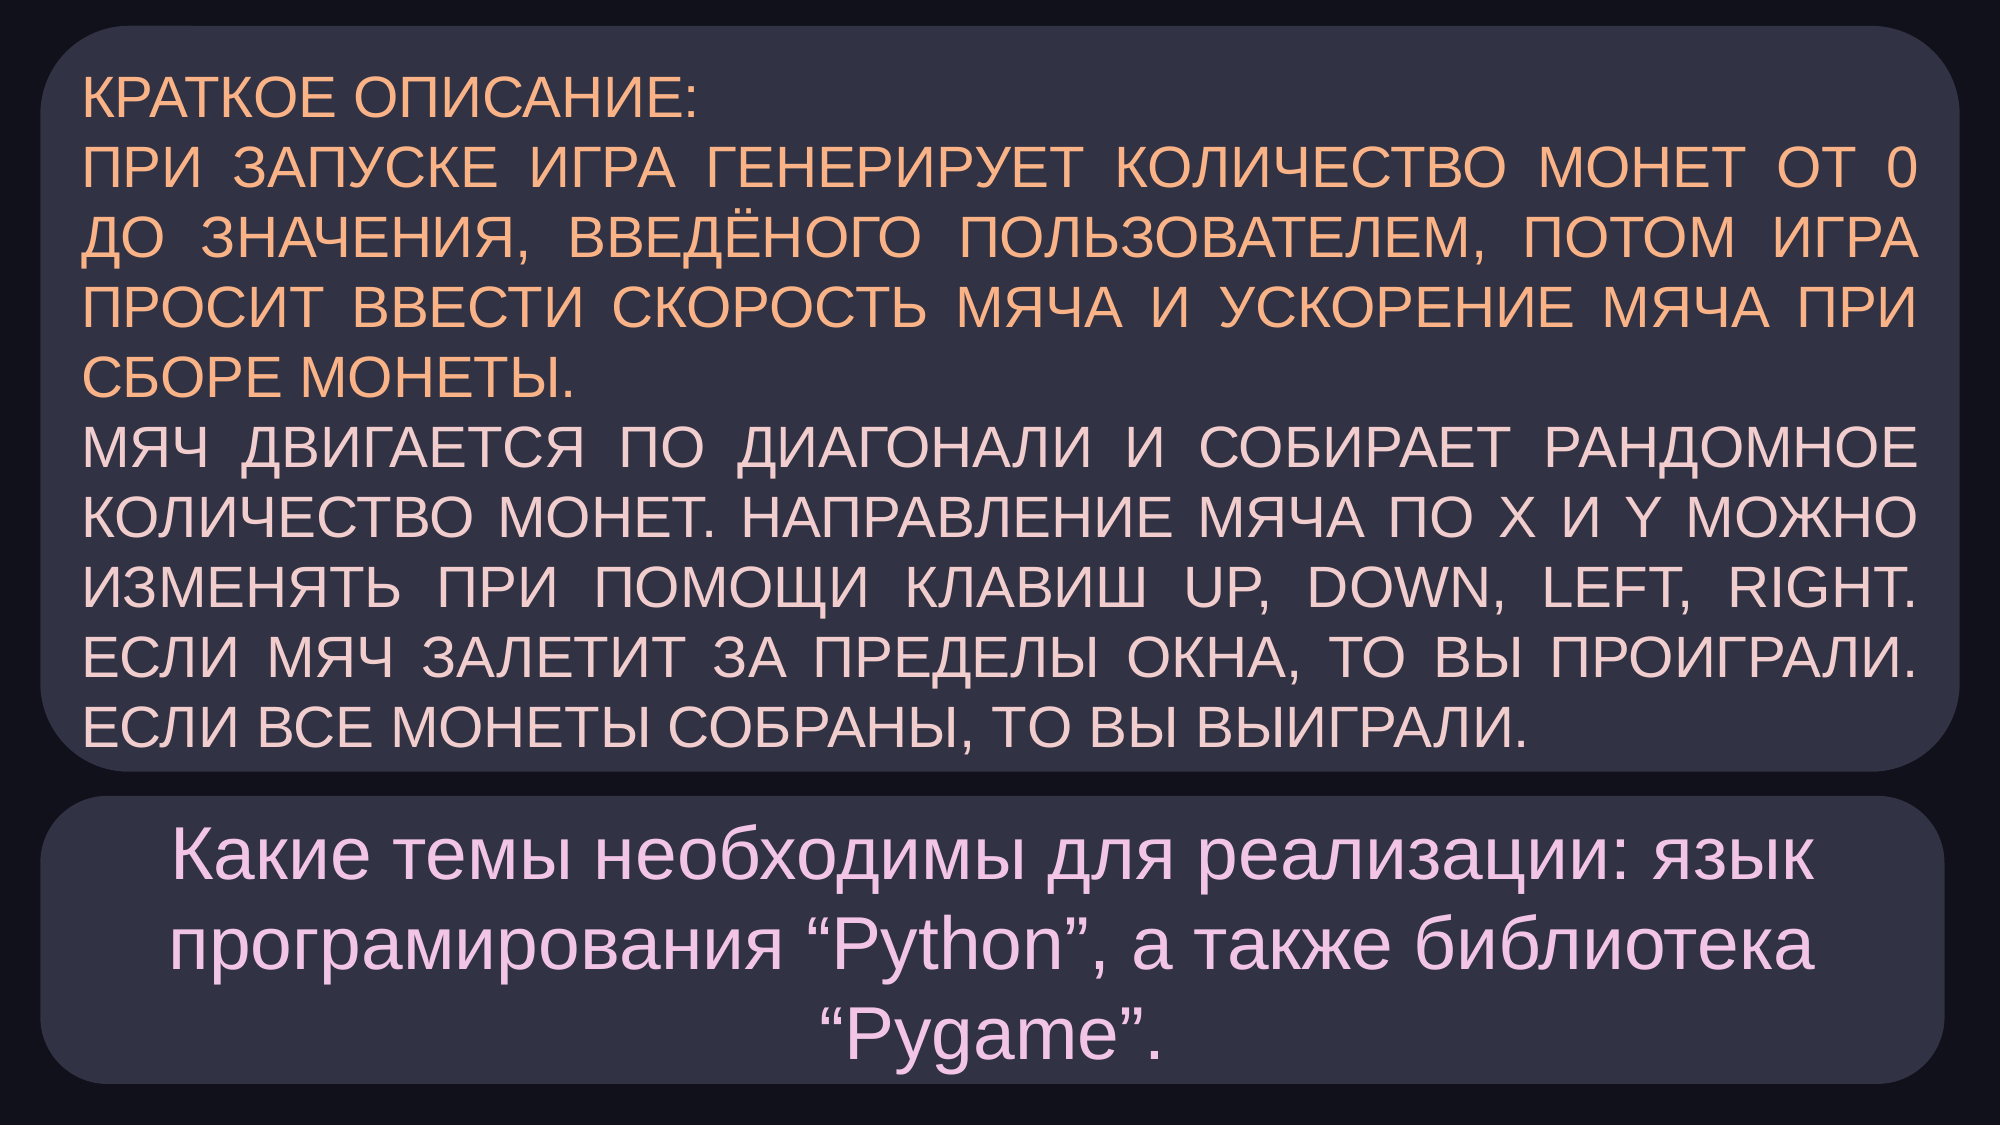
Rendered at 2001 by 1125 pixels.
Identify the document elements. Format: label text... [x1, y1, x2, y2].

text_box Какие темы необходимы для реализации: язык програмирования “Python”, а также библиотека “Pygame”. [40, 795, 1945, 1084]
text_box КРАТКОЕ ОПИСАНИЕ: При запуске игра генерирует количество монет от 0 до значения, введёноГО пользователем, потом игра просит ввести Скорость мяча и ускорение мяча при сборе монеты. Мяч двигается по диагонали и собирает рандомное количество монет. Направление мяча по x и y можно изменять при помощи клавиш UP, Down, left, right. Если мяч залетит за пределы окна, то вы проиграли. Если все монеты собраны, то вы выиграли. [40, 25, 1960, 772]
